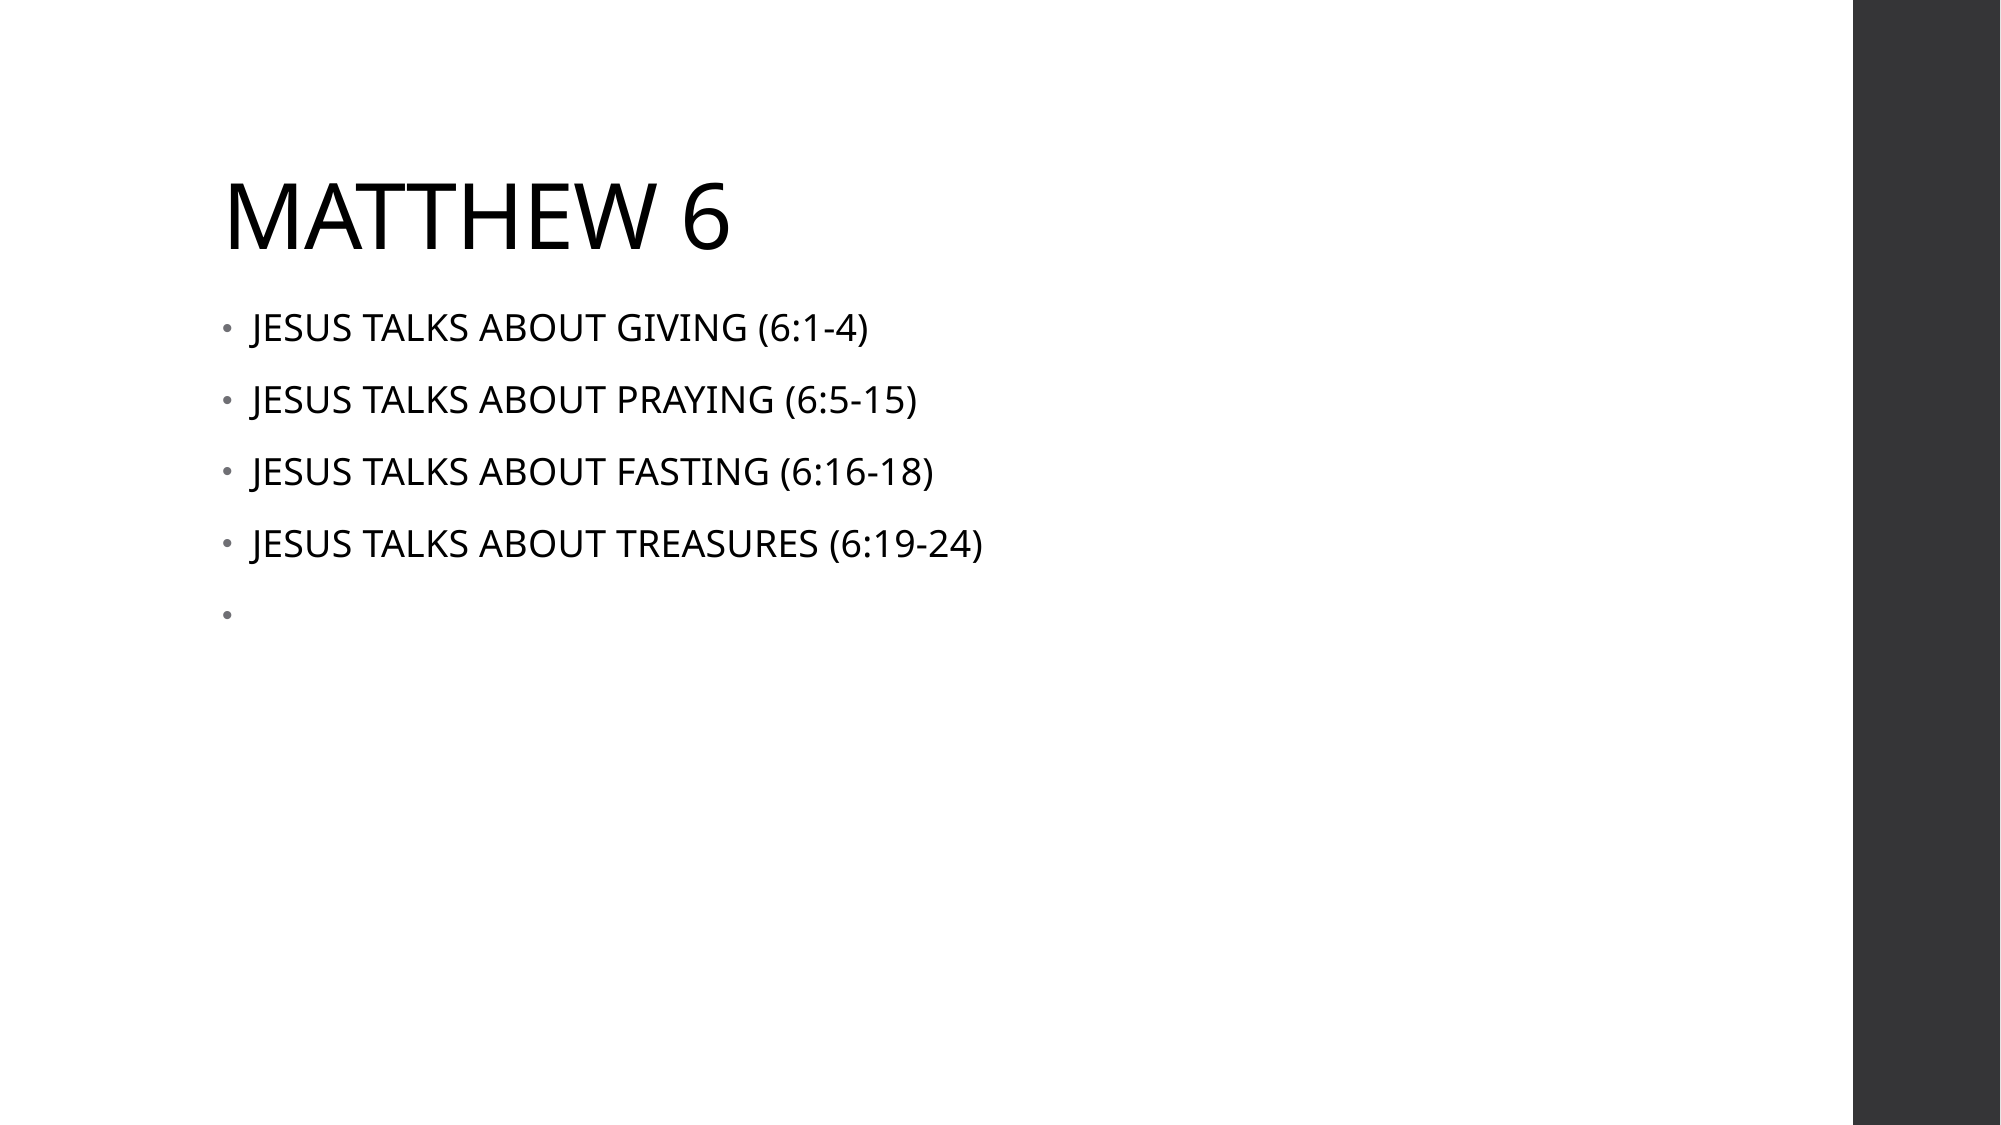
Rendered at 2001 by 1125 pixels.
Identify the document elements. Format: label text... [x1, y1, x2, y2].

list JESUS TALKS ABOUT GIVING (6:1-4) JESUS TALKS ABOUT PRAYING (6:5-15) JESUS TALKS ABOUT FASTING (6:16-18) JESUS TALKS ABOUT TREASURES (6:19-24) [206, 299, 1617, 1014]
title MATTHEW 6 [206, 60, 1797, 278]
